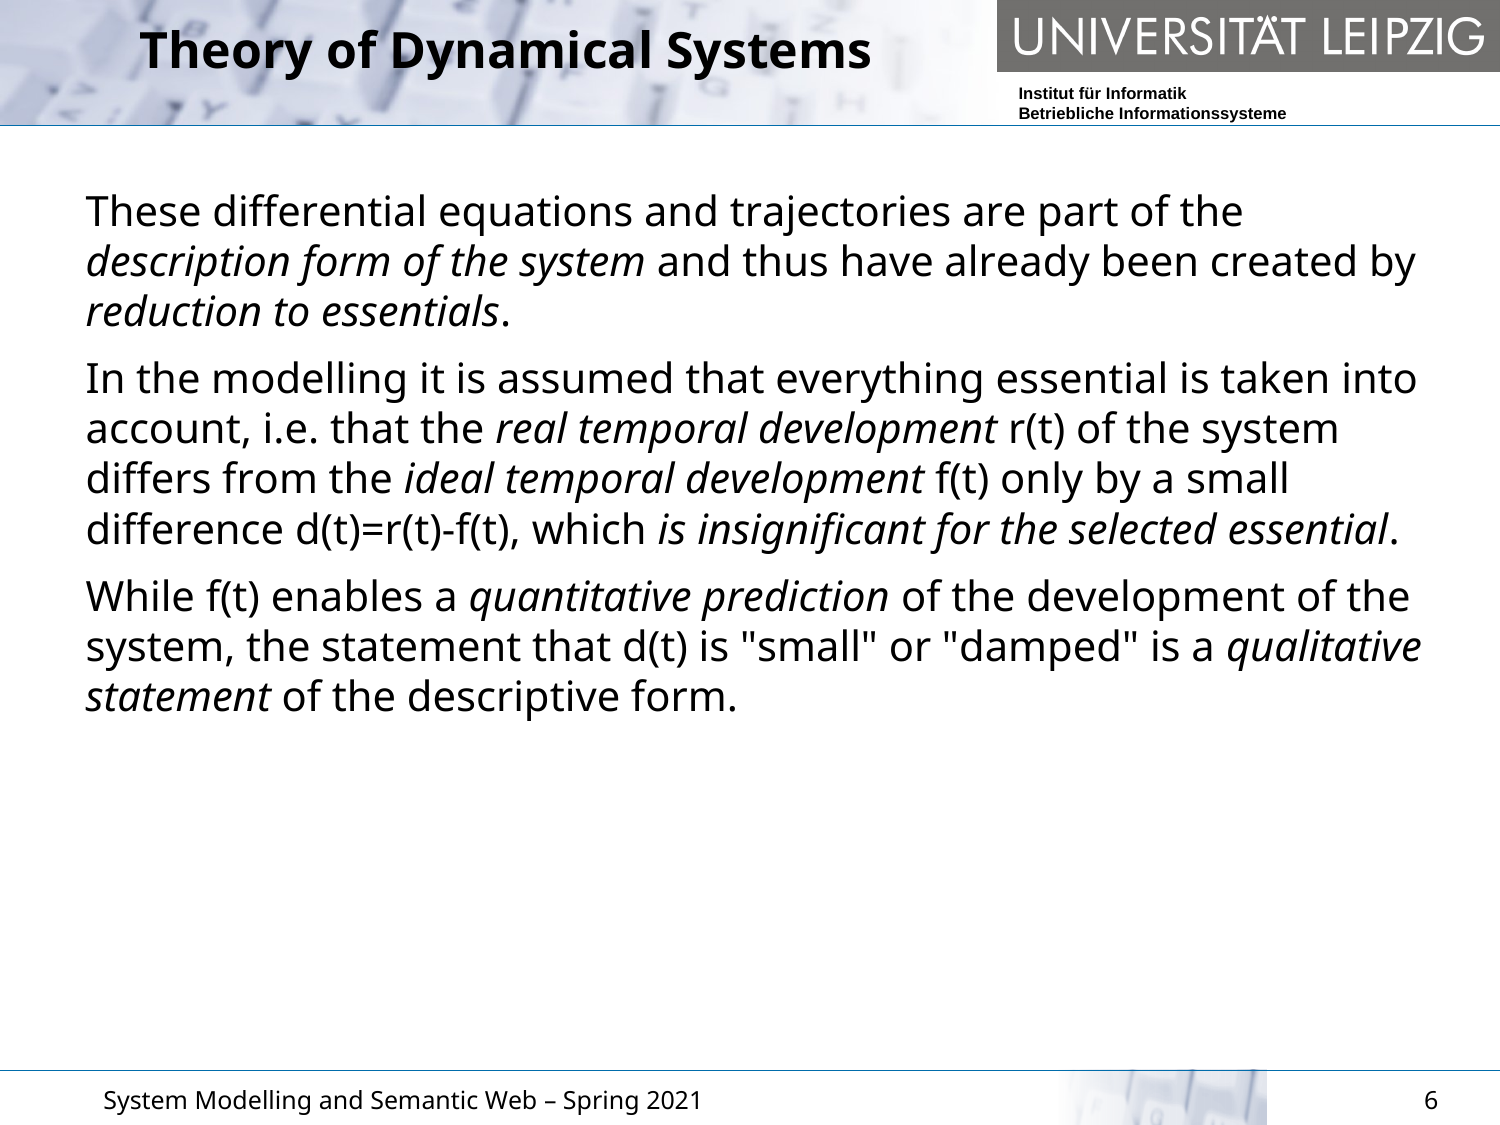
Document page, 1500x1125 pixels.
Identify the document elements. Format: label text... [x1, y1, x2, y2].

picture [0, 0, 1500, 125]
text_box These differential equations and trajectories are part of the description form of the system and thus have already been created by reduction to essentials. In the modelling it is assumed that everything essential is taken into account, i.e. that the real temporal development r(t) of the system differs from the ideal temporal development f(t) only by a small difference d(t)=r(t)-f(t), which is insignificant for the selected essential. While f(t) enables a quantitative prediction of the development of the system, the statement that d(t) is "small" or "damped" is a qualitative statement of the descriptive form. [70, 177, 1465, 878]
picture [1057, 1071, 1267, 1125]
text_box Theory of Dynamical Systems [124, 10, 888, 87]
